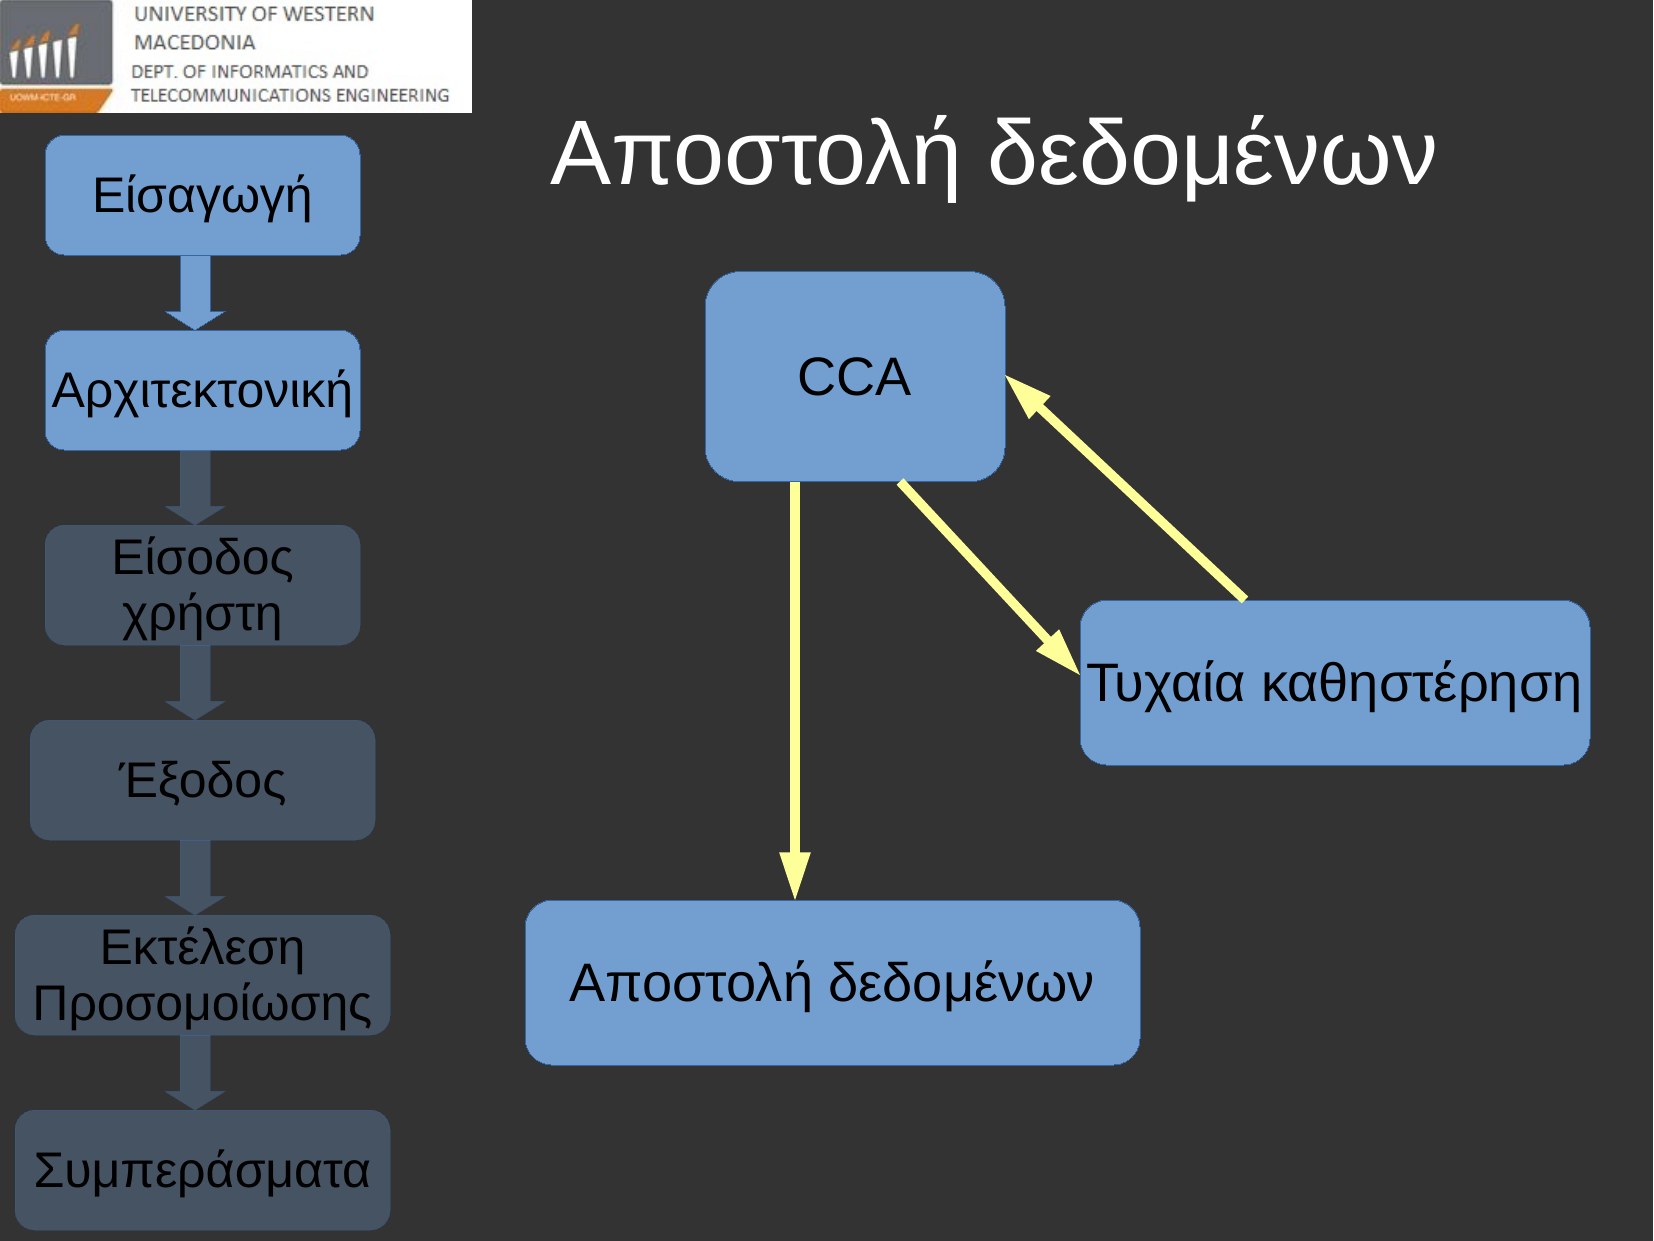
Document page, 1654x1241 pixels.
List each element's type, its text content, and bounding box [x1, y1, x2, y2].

text_box CCA [705, 271, 1006, 482]
text_box [165, 1035, 226, 1111]
text_box [165, 840, 226, 916]
text_box [165, 255, 226, 331]
text_box Είσοδος χρήστη [45, 525, 361, 646]
text_box Συμπεράσματα [15, 1110, 391, 1231]
text_box Έξοδος [30, 720, 376, 841]
title Αποστολή δεδομένων [345, 49, 1646, 257]
text_box [165, 645, 226, 721]
text_box Είσαγωγή [45, 135, 361, 256]
text_box [165, 450, 226, 526]
picture [0, 0, 472, 113]
text_box Αρχιτεκτονική [45, 330, 361, 451]
text_box Τυχαία καθηστέρηση [1080, 600, 1591, 766]
text_box Αποστολή δεδομένων [525, 900, 1141, 1066]
text_box Εκτέλεση Προσομοίωσης [15, 915, 391, 1036]
